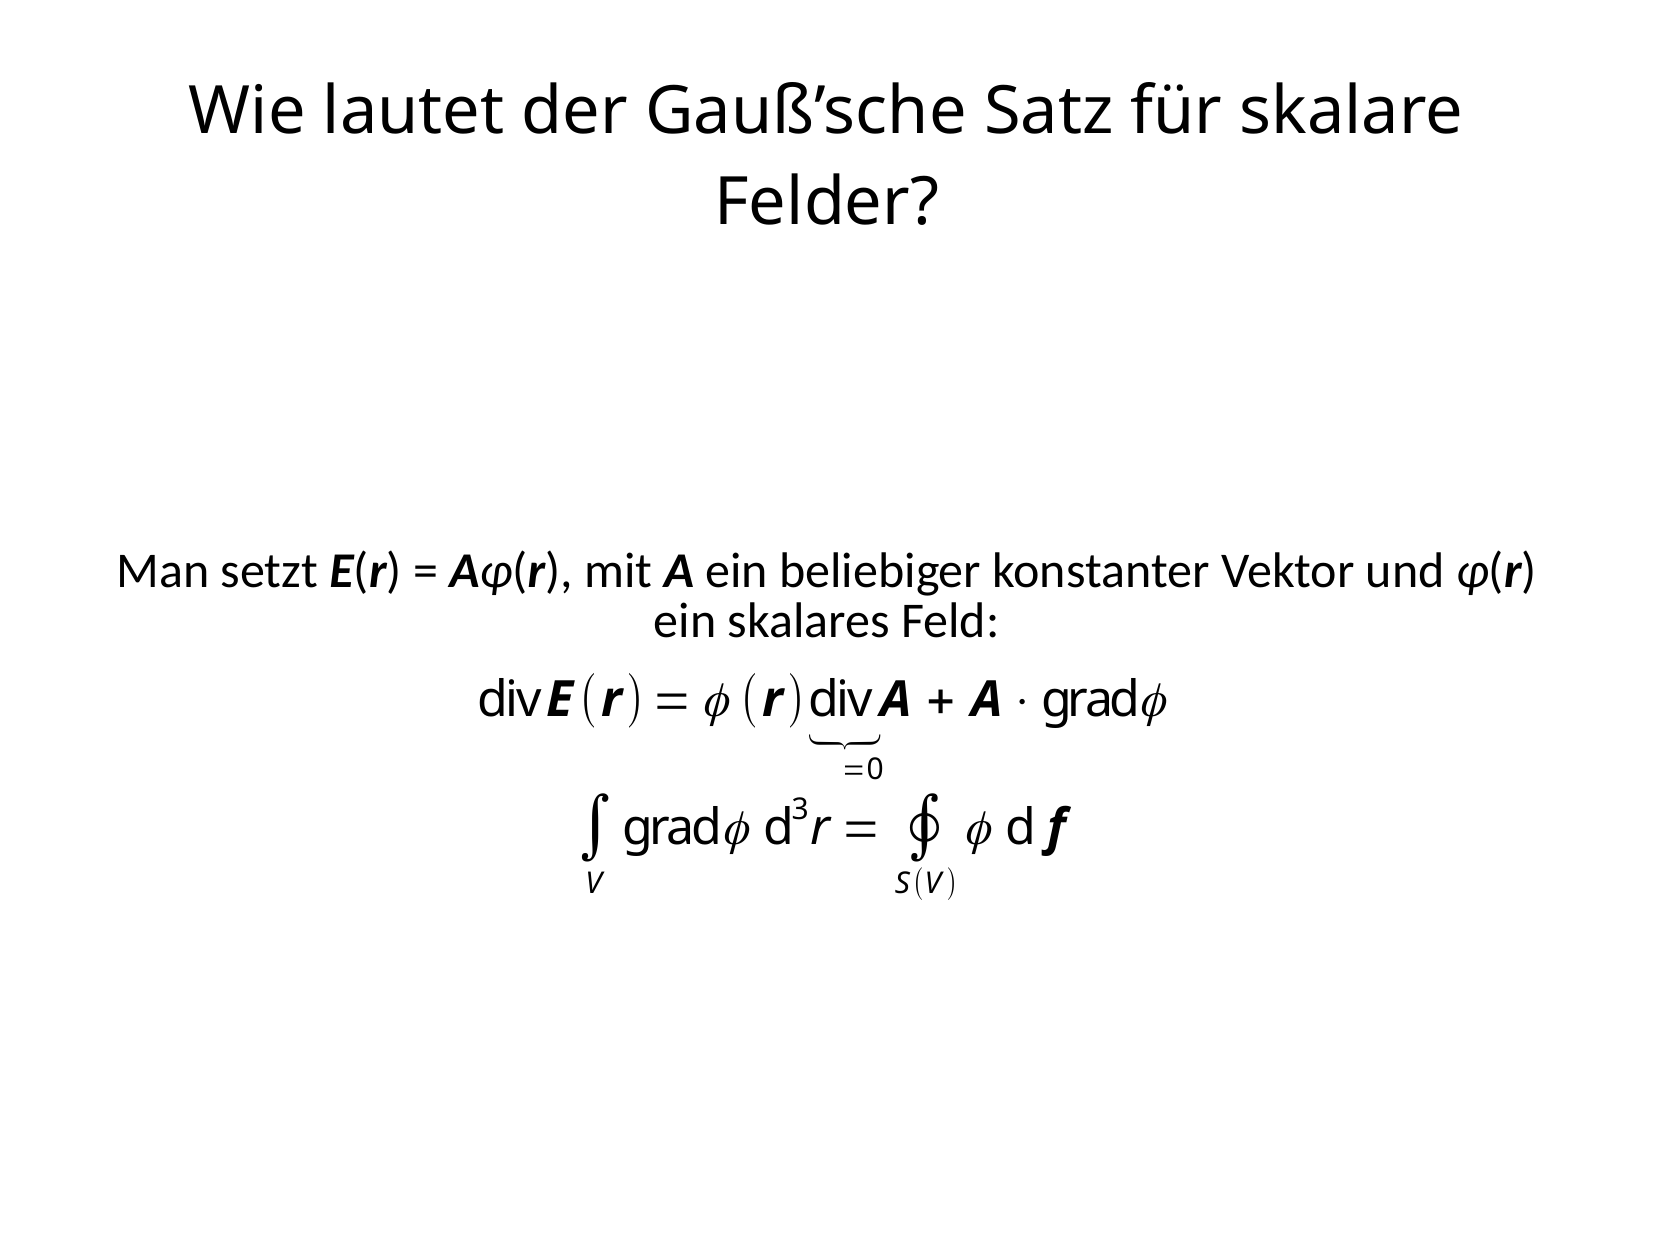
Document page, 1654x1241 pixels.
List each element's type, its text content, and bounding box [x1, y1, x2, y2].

subtitle Man setzt E(r) = Aφ(r), mit A ein beliebiger konstanter Vektor und φ(r) ein skalares Feld: [82, 290, 1571, 1010]
chart [471, 669, 1183, 902]
title Wie lautet der Gauß’sche Satz für skalare Felder? [82, 49, 1571, 257]
